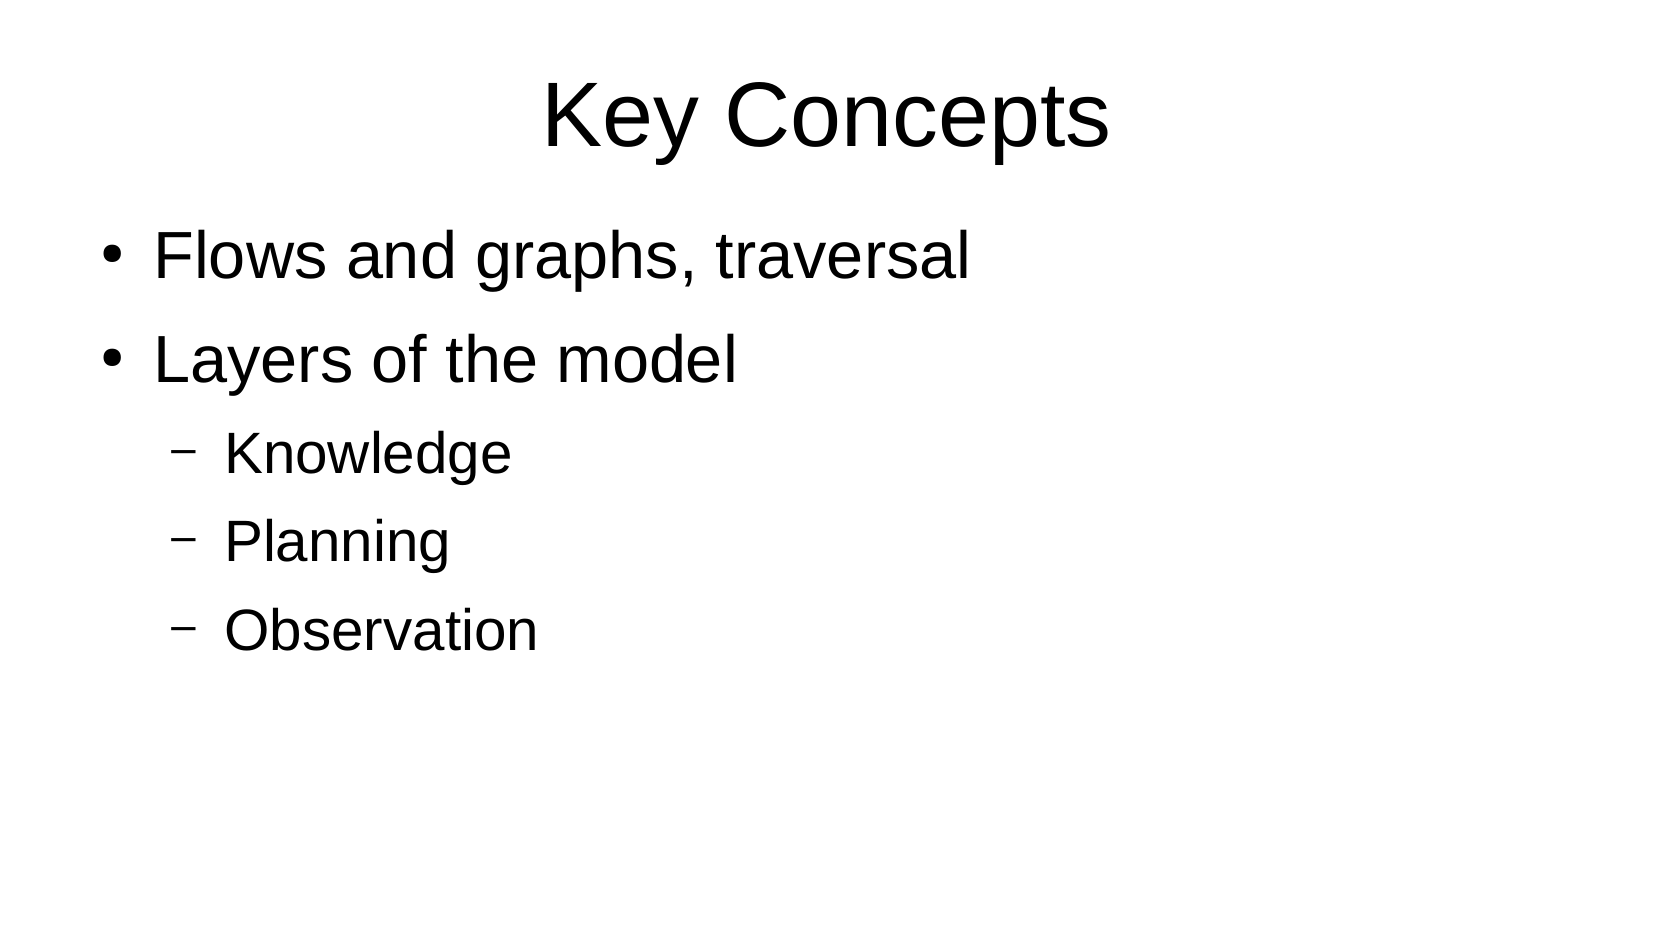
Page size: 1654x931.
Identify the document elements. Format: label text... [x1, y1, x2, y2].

list Flows and graphs, traversal Layers of the model Knowledge Planning Observation [82, 217, 1571, 691]
title Key Concepts [82, 37, 1571, 193]
